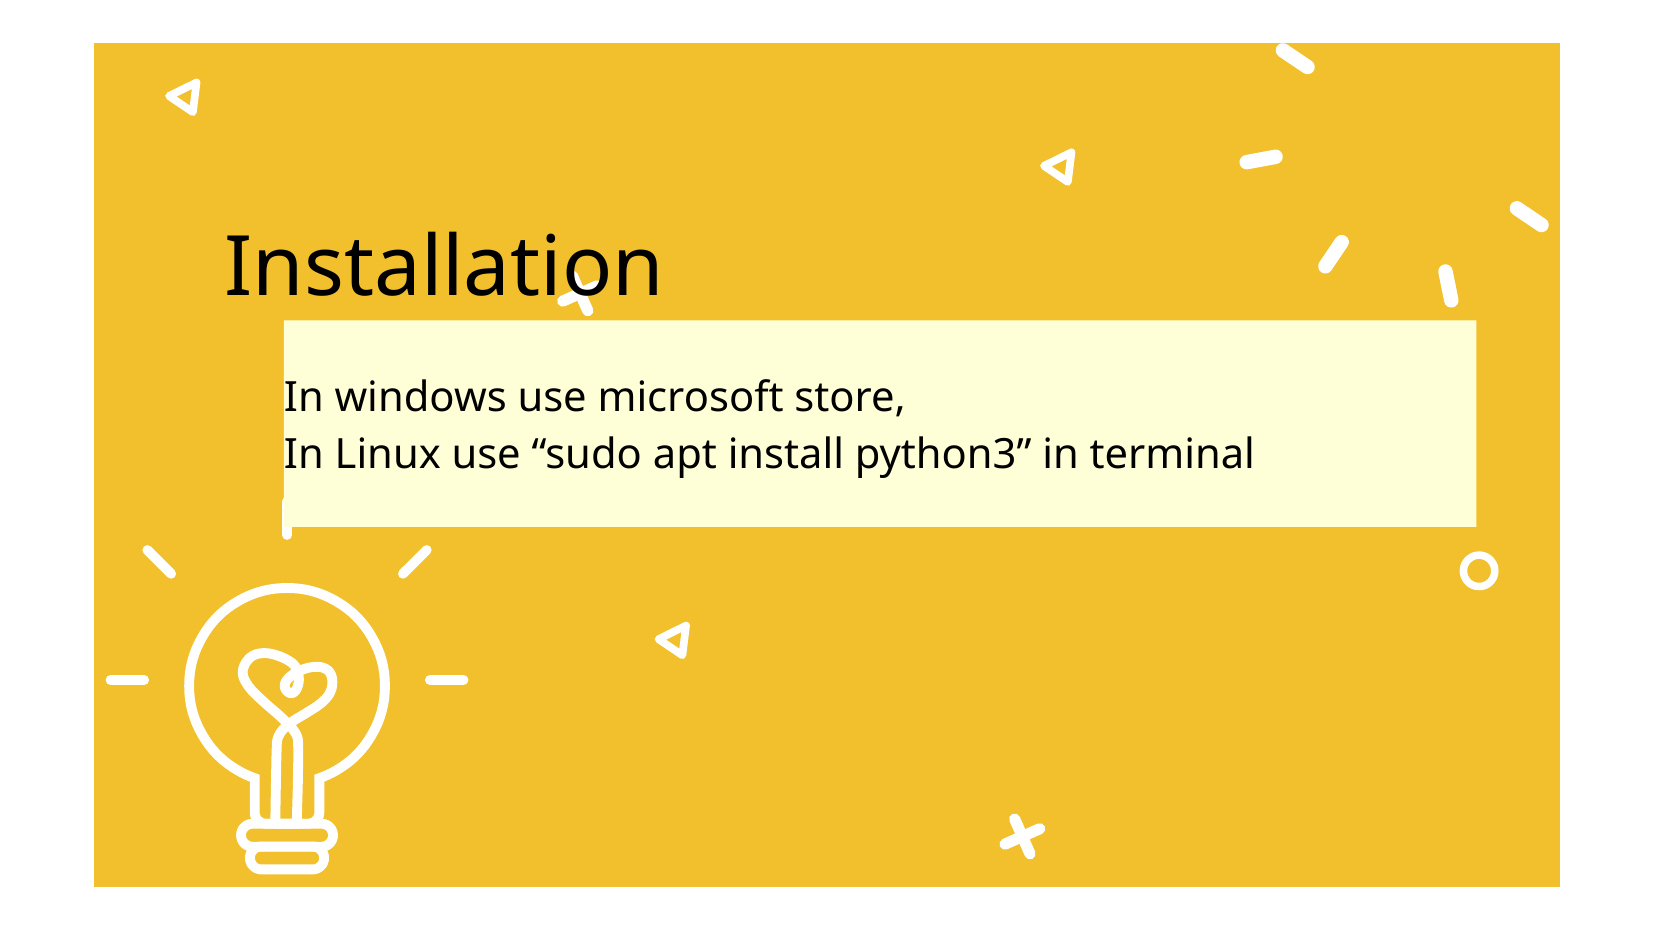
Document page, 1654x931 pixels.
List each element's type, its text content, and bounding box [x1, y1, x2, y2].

title Installation [224, 206, 945, 321]
title In windows use microsoft store, In Linux use “sudo apt install python3” in terminal [283, 320, 1477, 527]
